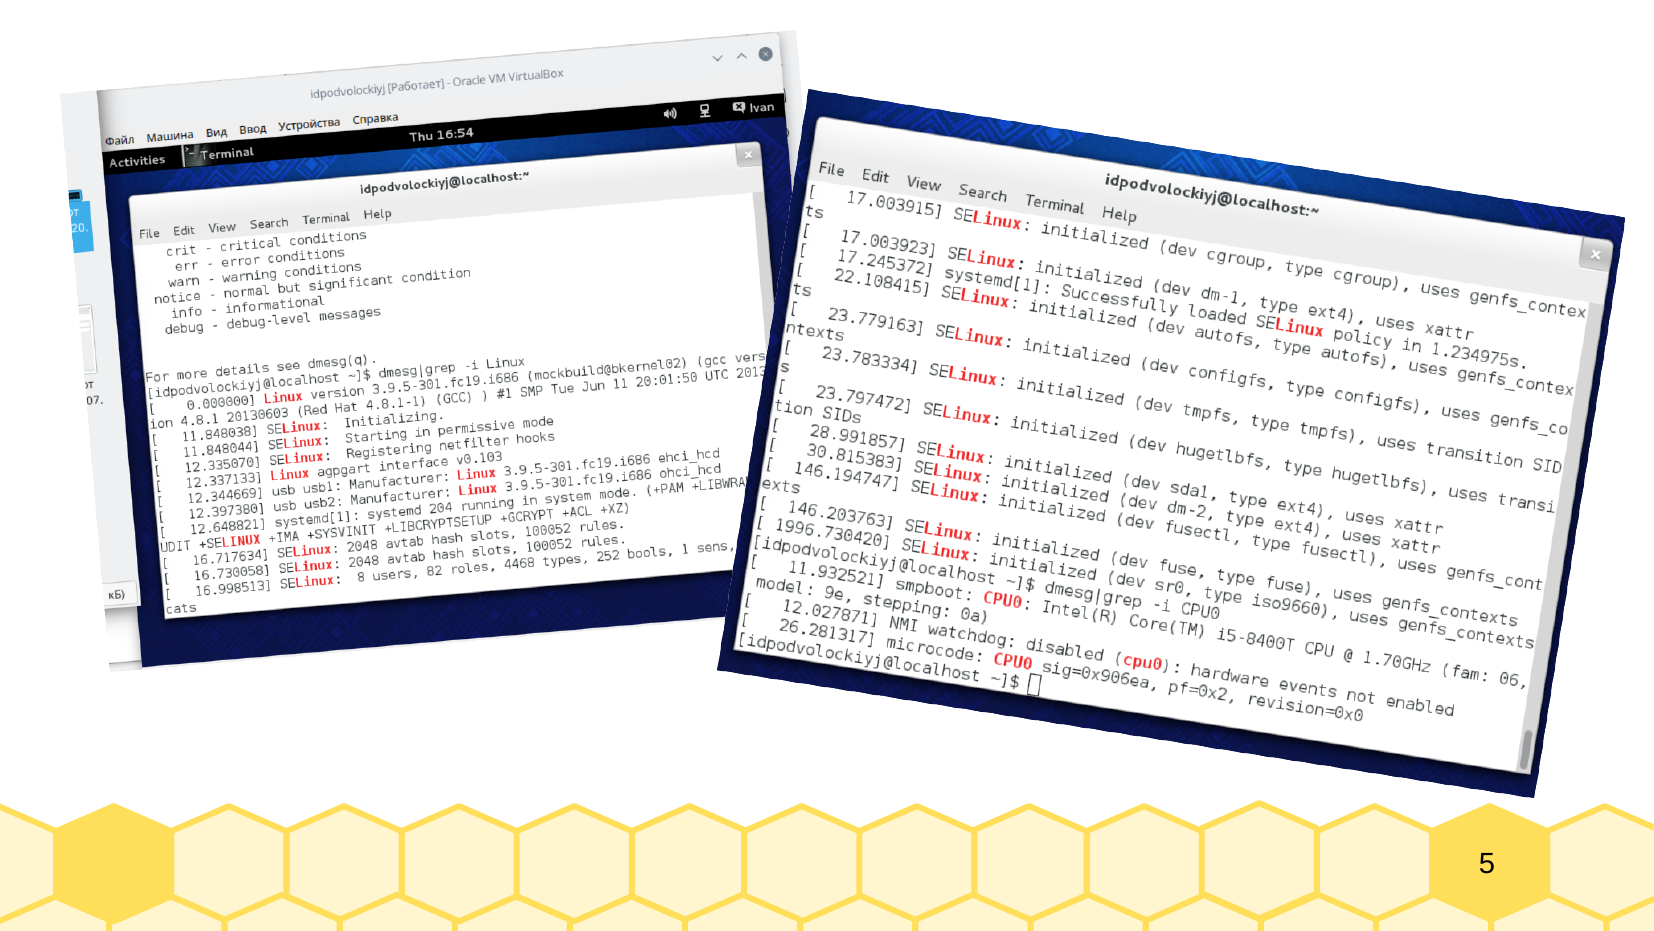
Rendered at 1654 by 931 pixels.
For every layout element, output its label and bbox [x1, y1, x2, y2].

picture [59, 29, 1625, 798]
